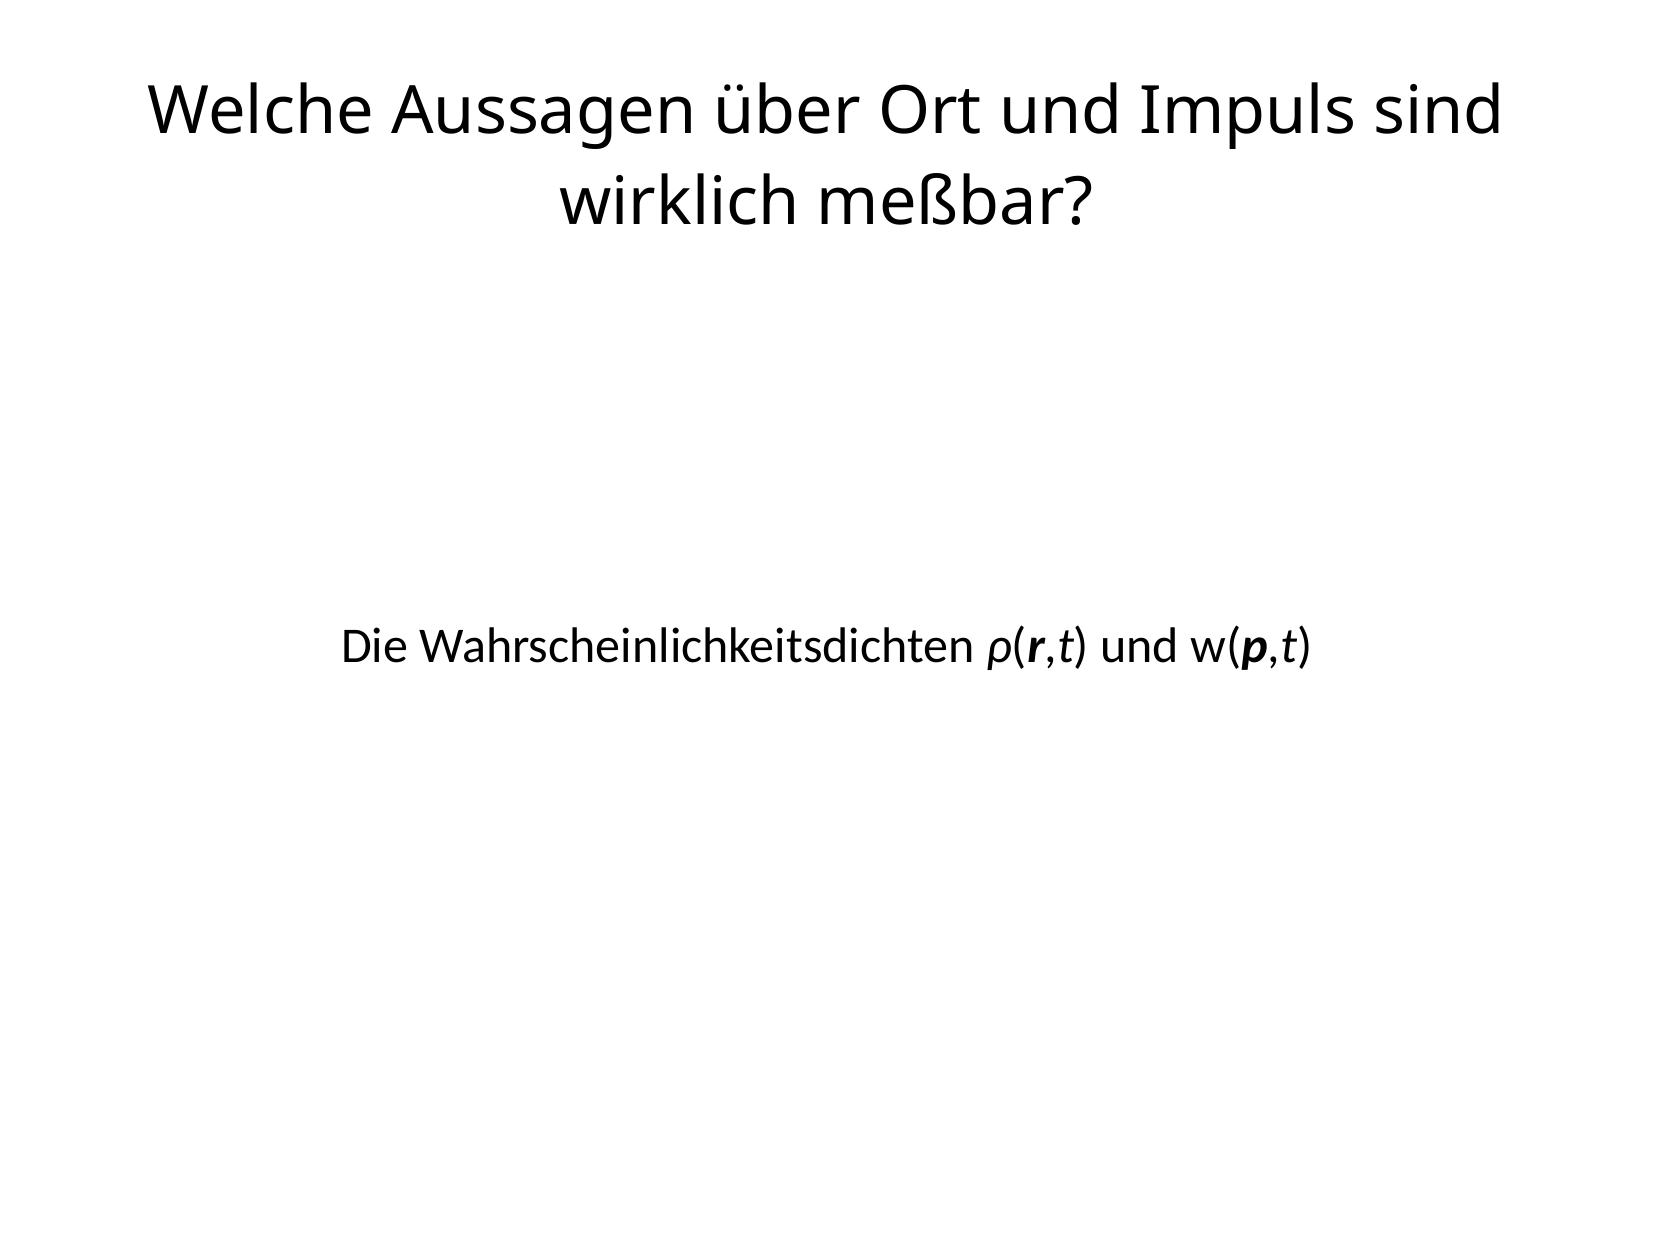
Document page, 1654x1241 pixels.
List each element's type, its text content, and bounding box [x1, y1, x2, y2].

subtitle Die Wahrscheinlichkeitsdichten ρ(r,t) und w(p,t) [82, 290, 1571, 1010]
title Welche Aussagen über Ort und Impuls sind wirklich meßbar? [82, 49, 1571, 257]
